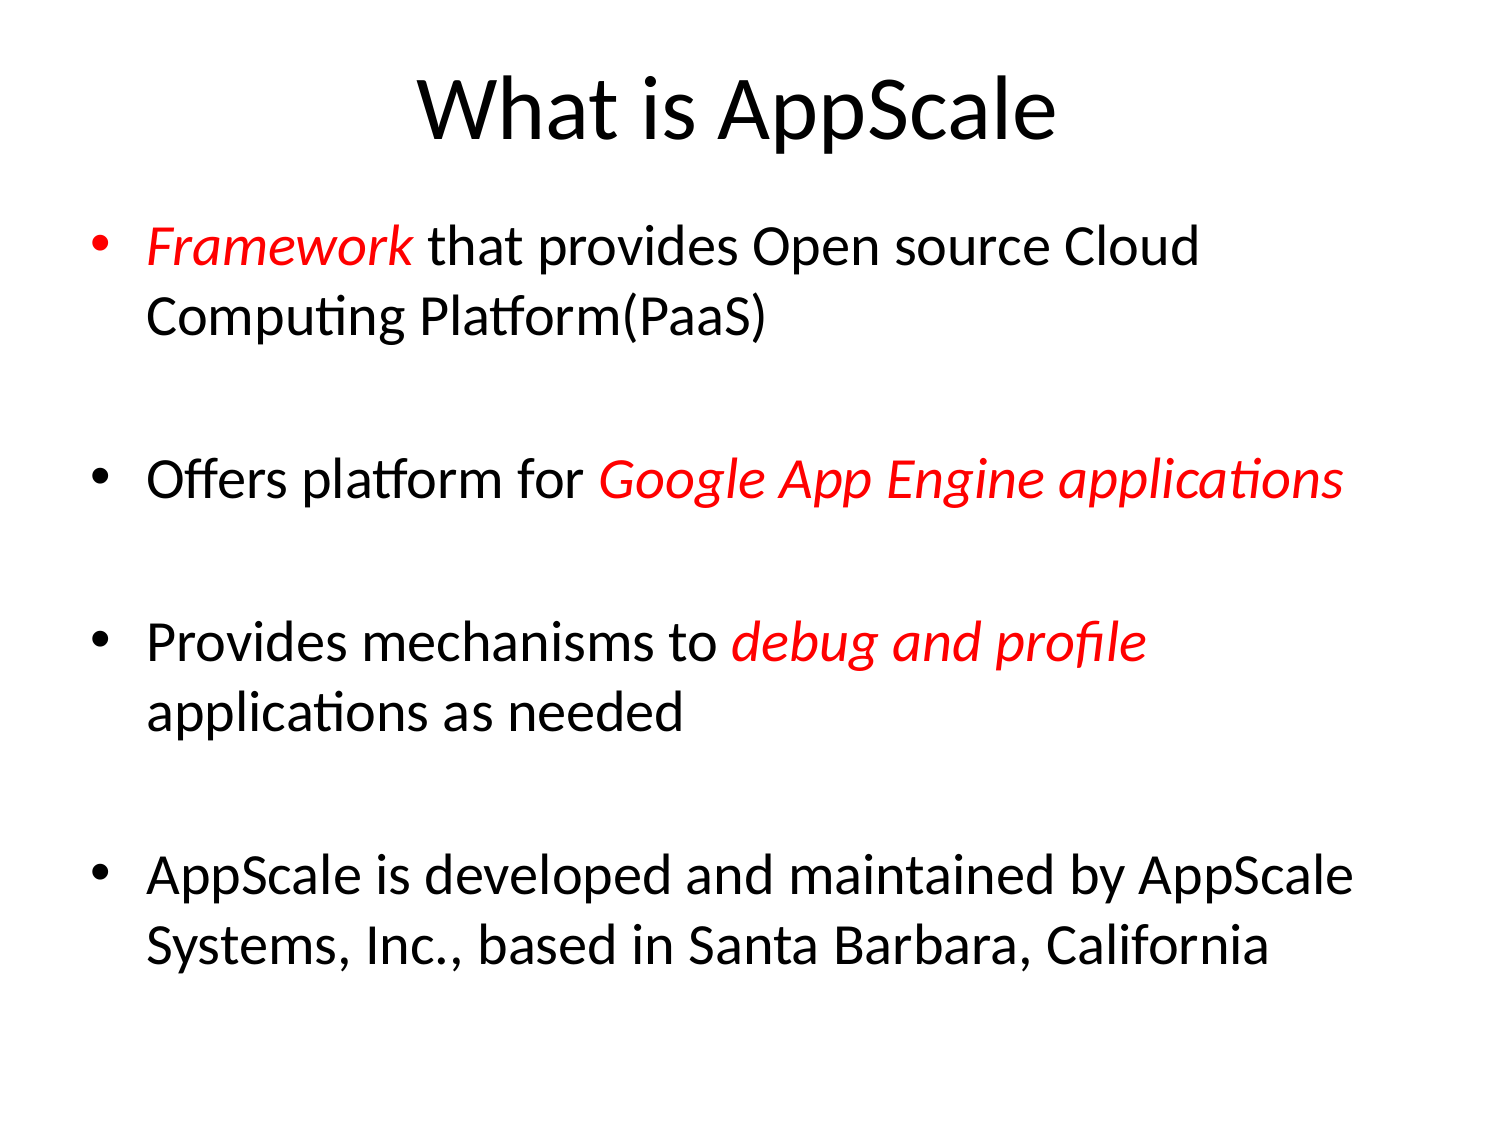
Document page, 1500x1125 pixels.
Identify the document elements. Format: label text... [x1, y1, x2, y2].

list Framework that provides Open source Cloud Computing Platform(PaaS) Offers platform for Google App Engine applications Provides mechanisms to debug and profile applications as needed AppScale is developed and maintained by AppScale Systems, Inc., based in Santa Barbara, California [75, 200, 1425, 1063]
title What is AppScale [62, 24, 1413, 180]
